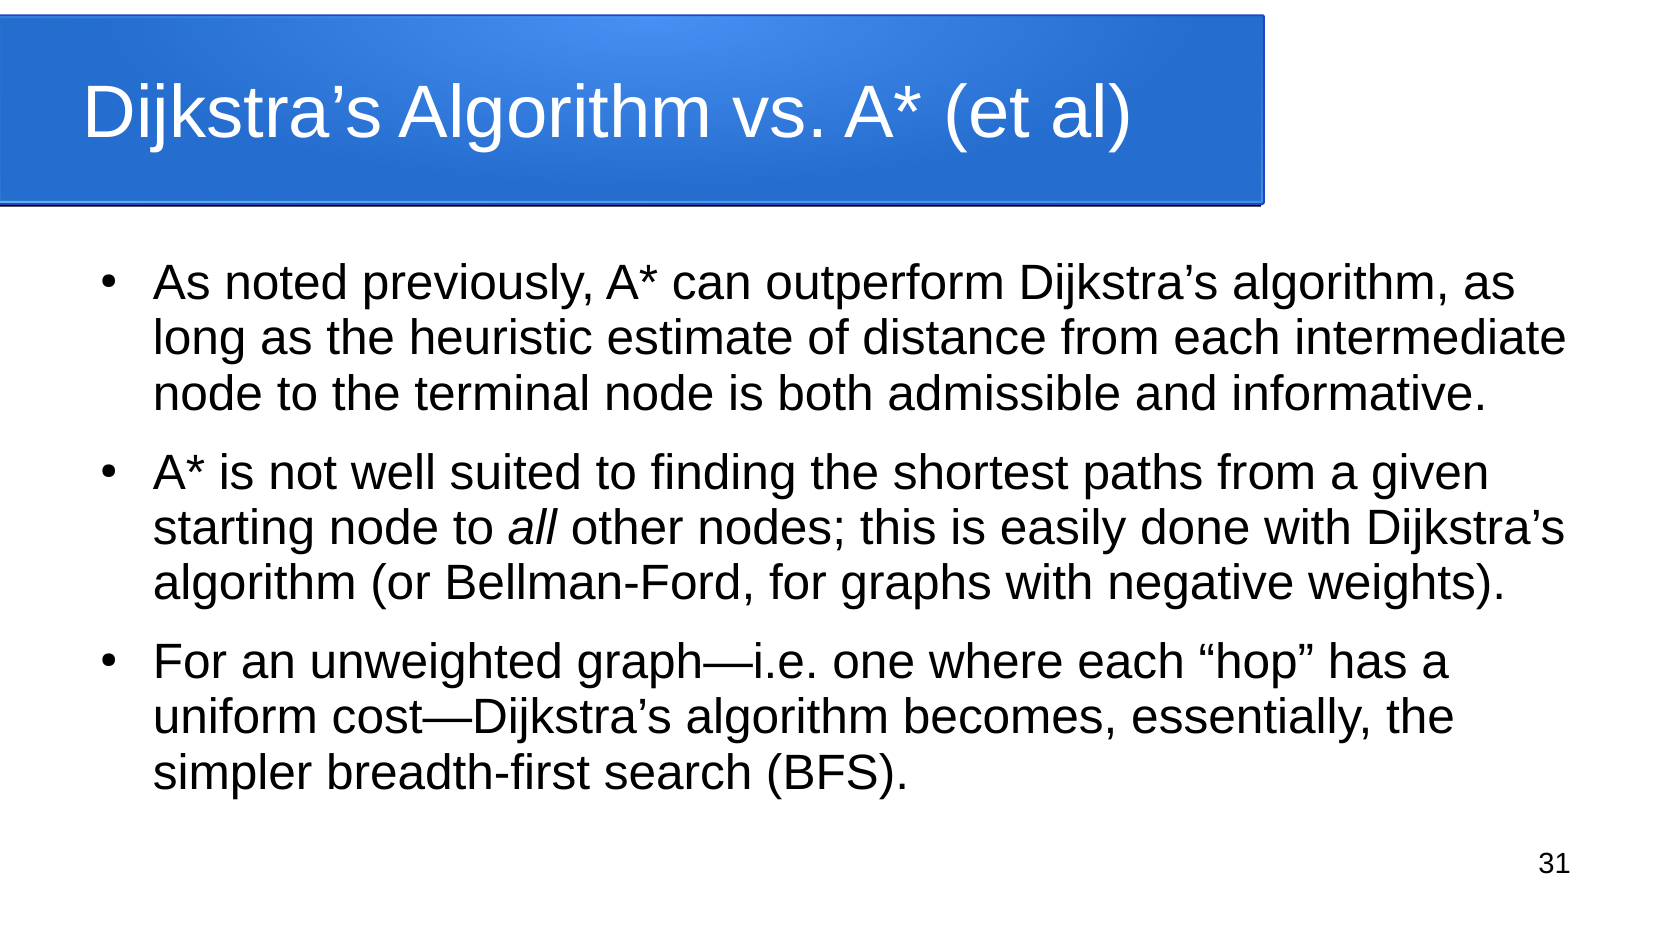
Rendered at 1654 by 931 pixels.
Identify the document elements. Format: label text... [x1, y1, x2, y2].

list As noted previously, A* can outperform Dijkstra’s algorithm, as long as the heuristic estimate of distance from each intermediate node to the terminal node is both admissible and informative. A* is not well suited to finding the shortest paths from a given starting node to all other nodes; this is easily done with Dijkstra’s algorithm (or Bellman-Ford, for graphs with negative weights). For an unweighted graph—i.e. one where each “hop” has a uniform cost—Dijkstra’s algorithm becomes, essentially, the simpler breadth-first search (BFS). [82, 255, 1571, 837]
title Dijkstra’s Algorithm vs. A* (et al) [82, 35, 1235, 189]
